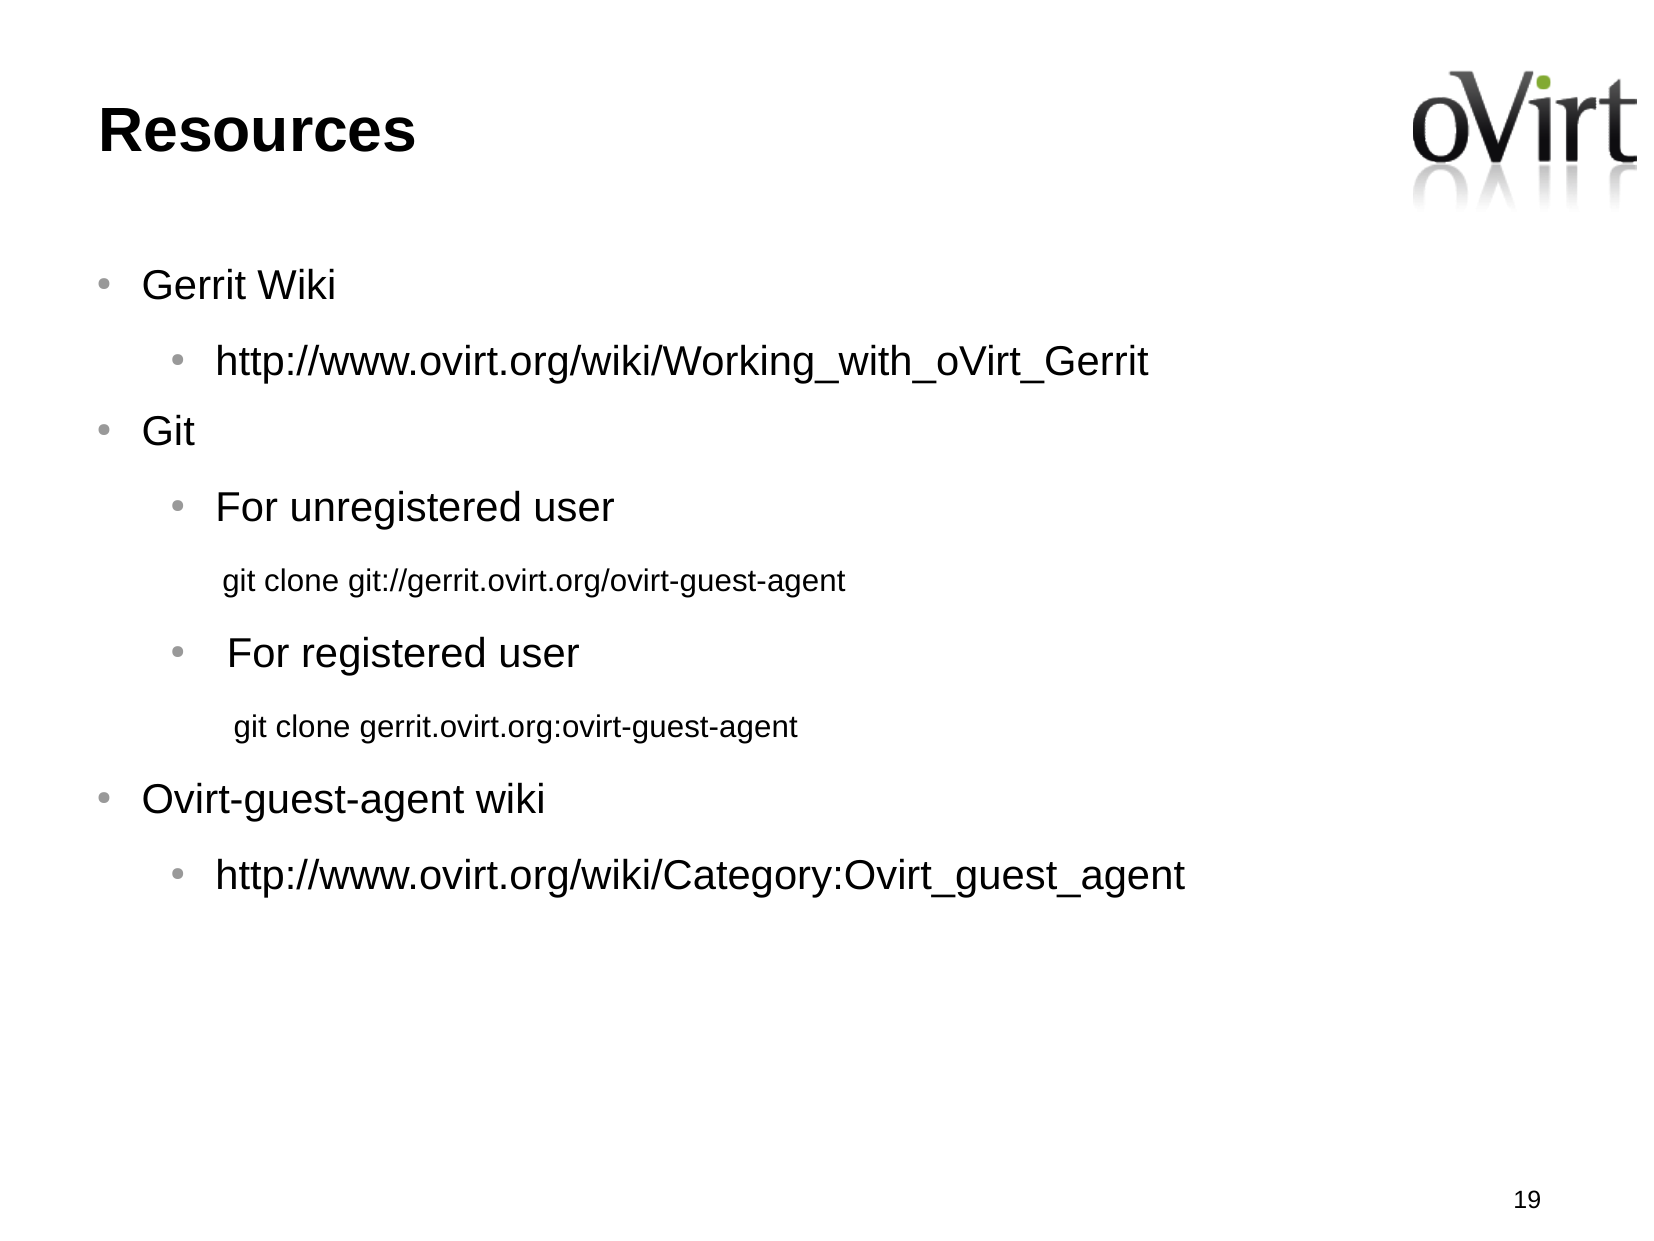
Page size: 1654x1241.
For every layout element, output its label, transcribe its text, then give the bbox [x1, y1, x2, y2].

picture [1413, 63, 1637, 212]
list Gerrit Wiki http://www.ovirt.org/wiki/Working_with_oVirt_Gerrit Git For unregistered user git clone git://gerrit.ovirt.org/ovirt-guest-agent For registered user git clone gerrit.ovirt.org:ovirt-guest-agent Ovirt-guest-agent wiki http://www.ovirt.org/wiki/Category:Ovirt_guest_agent [81, 261, 1570, 1055]
title Resources [75, 35, 1297, 224]
